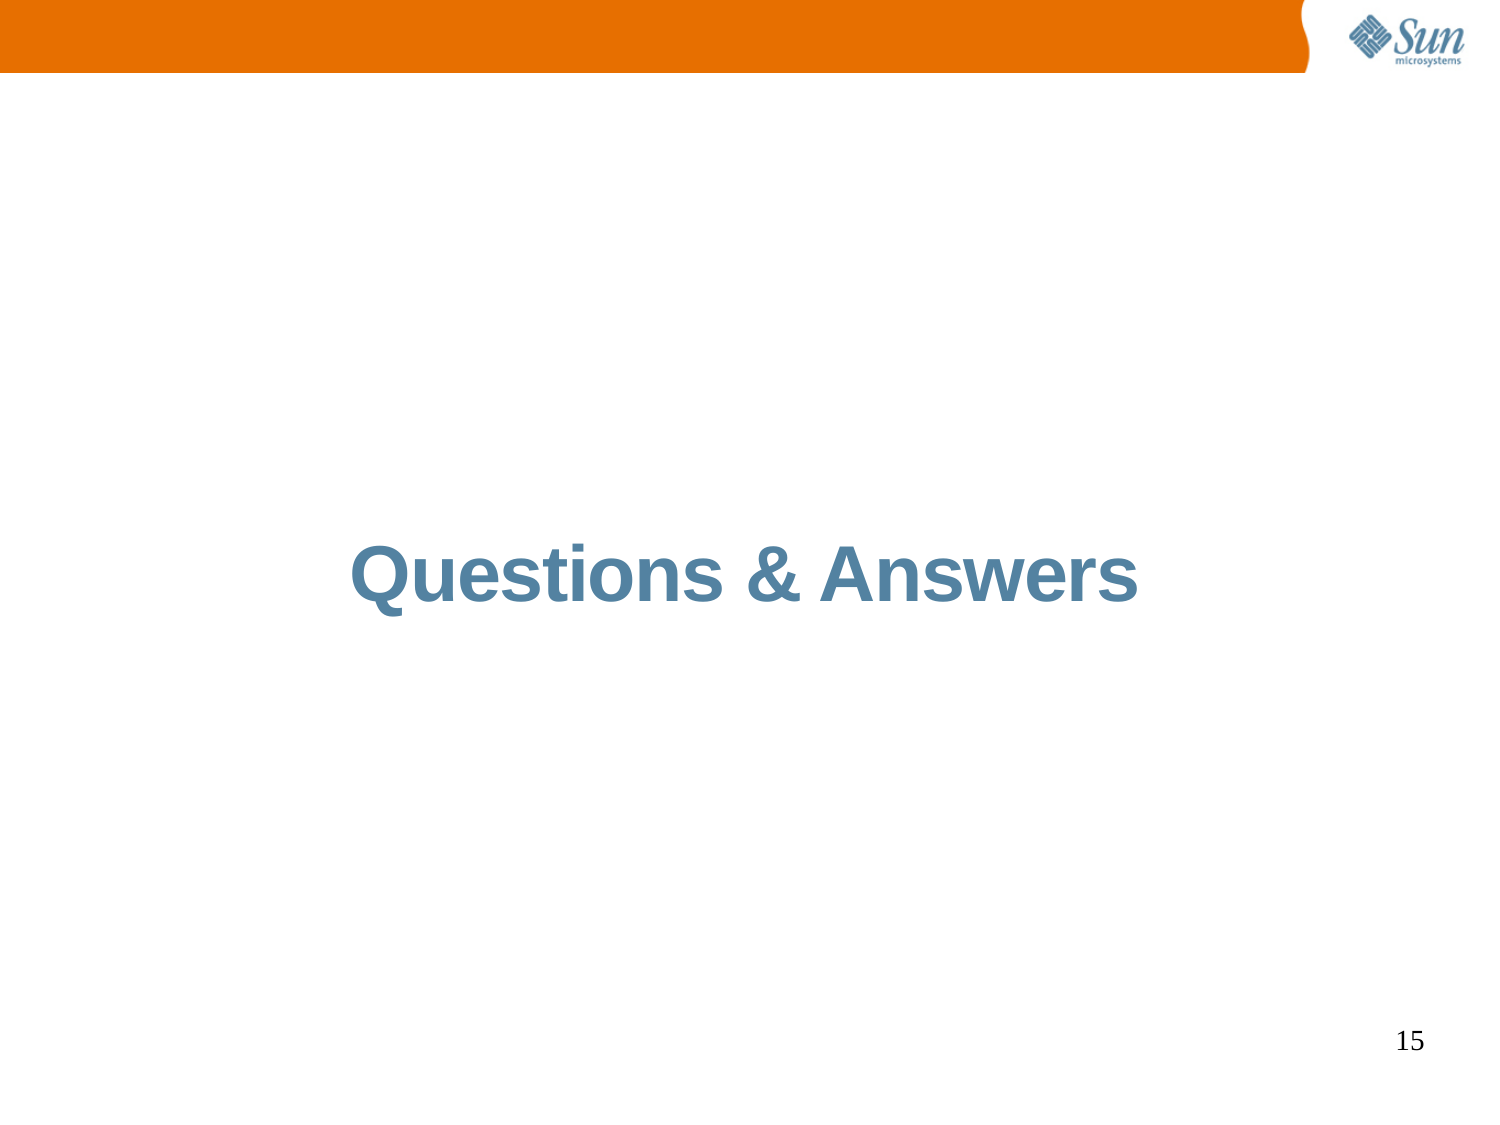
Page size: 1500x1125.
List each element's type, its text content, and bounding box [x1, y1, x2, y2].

picture [0, 0, 1500, 73]
title Questions & Answers [349, 537, 1140, 642]
